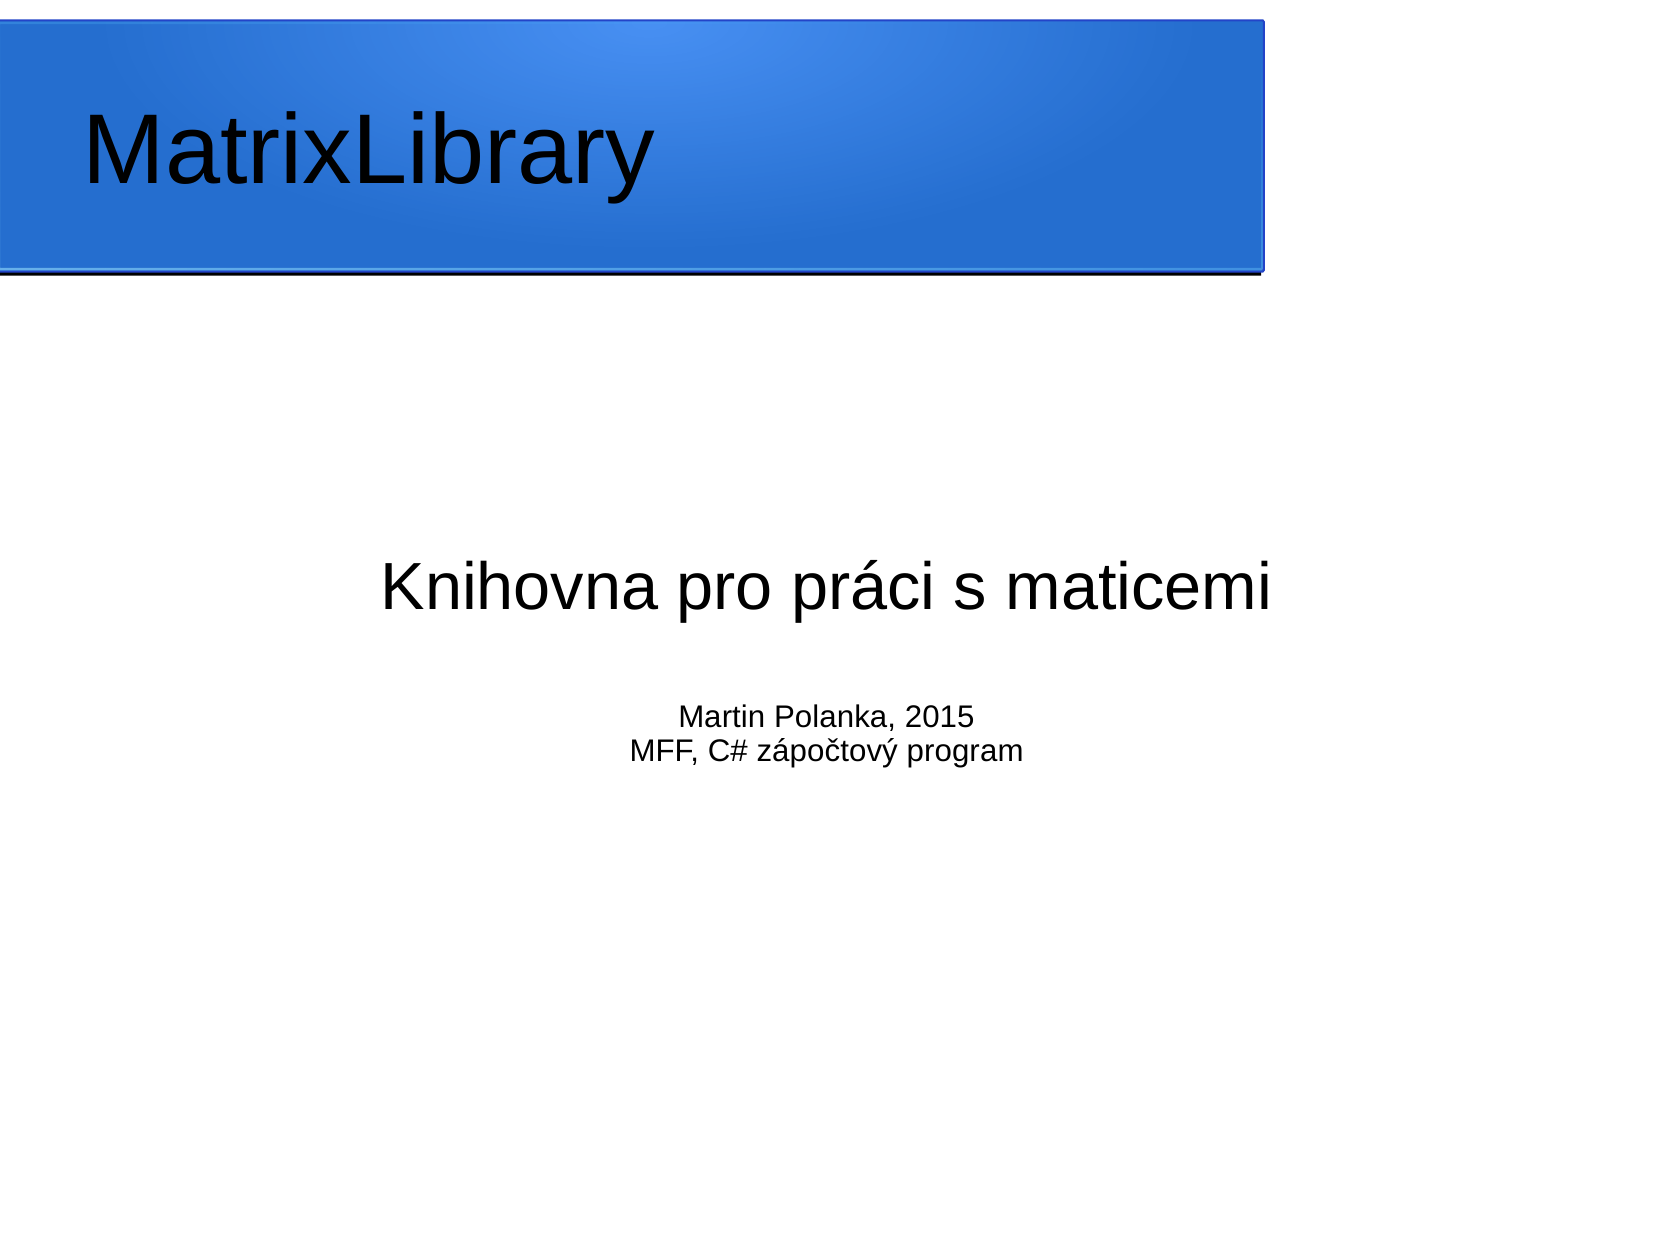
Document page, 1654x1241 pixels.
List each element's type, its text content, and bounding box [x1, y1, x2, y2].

subtitle Knihovna pro práci s maticemi Martin Polanka, 2015 MFF, C# zápočtový program [82, 299, 1571, 1019]
title MatrixLibrary [82, 47, 1235, 252]
